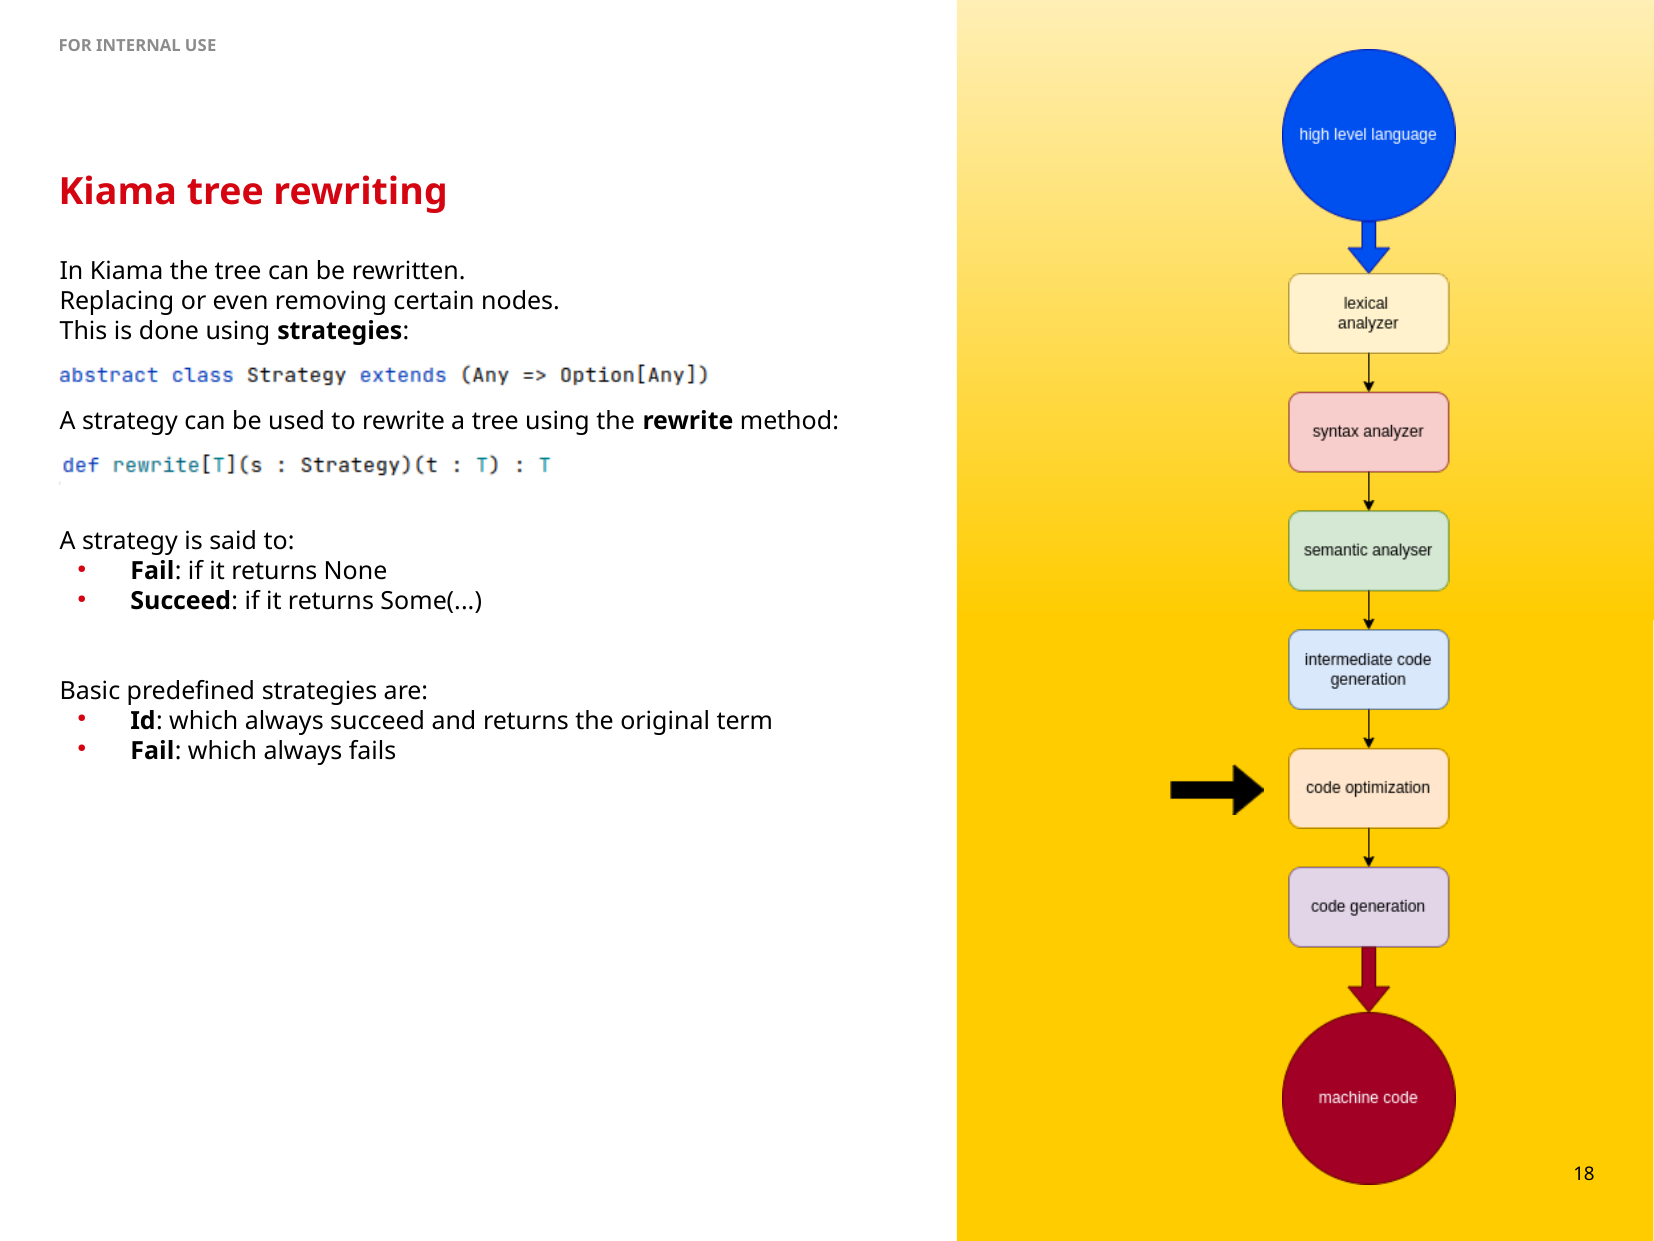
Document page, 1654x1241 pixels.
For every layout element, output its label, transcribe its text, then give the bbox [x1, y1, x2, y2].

list In Kiama the tree can be rewritten. Replacing or even removing certain nodes. This is done using strategies: A strategy can be used to rewrite a tree using the rewrite method: A strategy is said to: Fail: if it returns None Succeed: if it returns Some(...) Basic predefined strategies are: Id: which always succeed and returns the original term Fail: which always fails [59, 255, 1081, 1107]
picture [1282, 49, 1456, 1186]
picture [53, 450, 556, 485]
slide_number 23 [1526, 1158, 1595, 1192]
picture [1170, 764, 1264, 815]
text_box [956, 0, 1654, 1241]
picture [59, 357, 712, 391]
title Kiama tree rewriting [58, 92, 899, 212]
